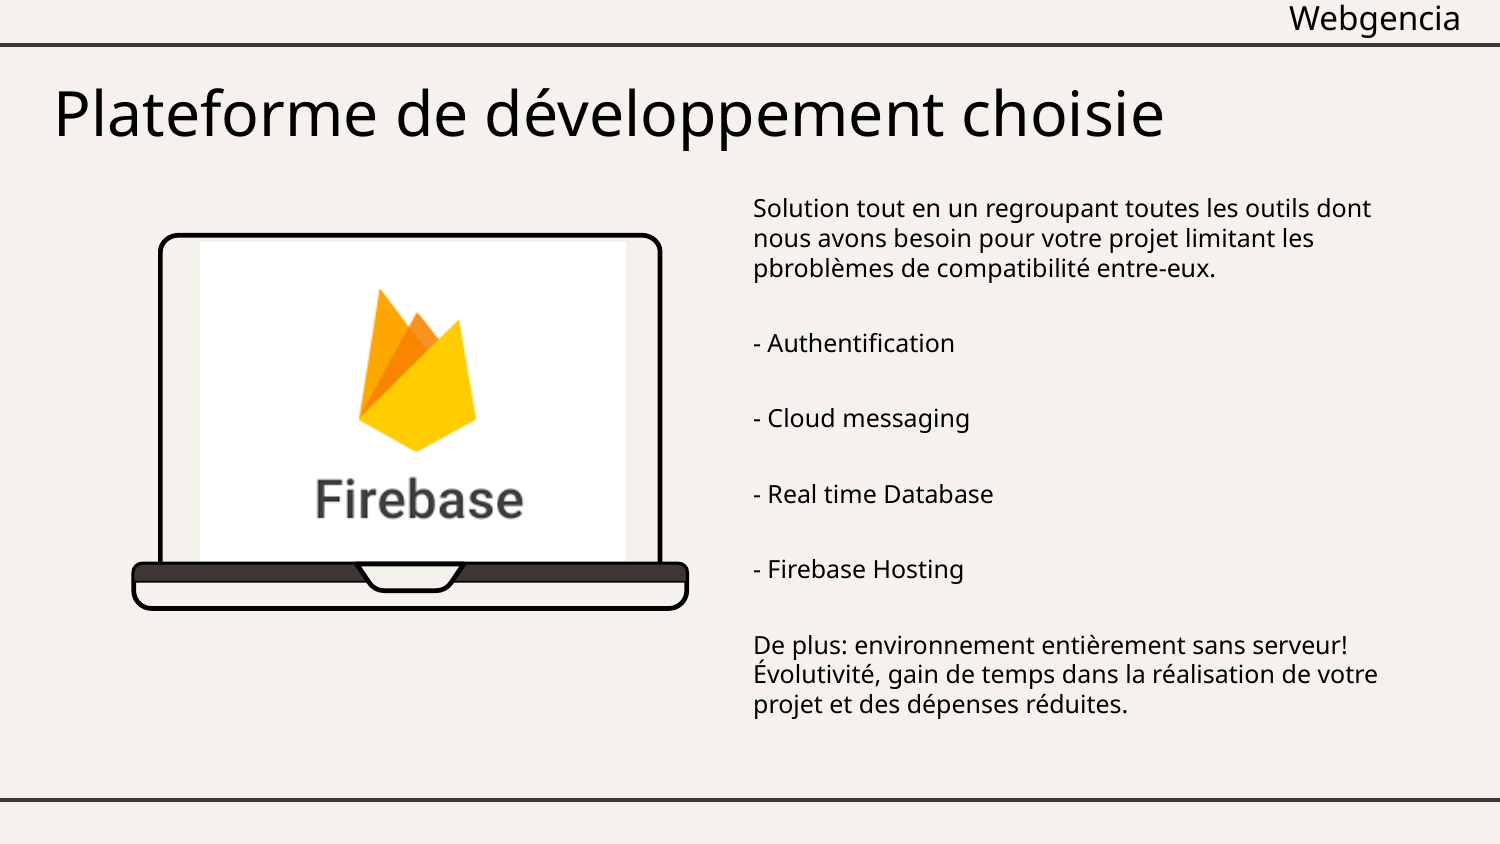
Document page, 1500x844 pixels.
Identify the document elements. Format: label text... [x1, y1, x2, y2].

text_box Webgencia [1250, 0, 1500, 42]
title Plateforme de développement choisie [38, 59, 1477, 163]
text_box Solution tout en un regroupant toutes les outils dont nous avons besoin pour votre projet limitant les pbroblèmes de compatibilité entre-eux. - Authentification - Cloud messaging - Real time Database - Firebase Hosting De plus: environnement entièrement sans serveur! Évolutivité, gain de temps dans la réalisation de votre projet et des dépenses réduites. [738, 177, 1447, 709]
text_box [133, 563, 687, 591]
picture [200, 242, 626, 562]
